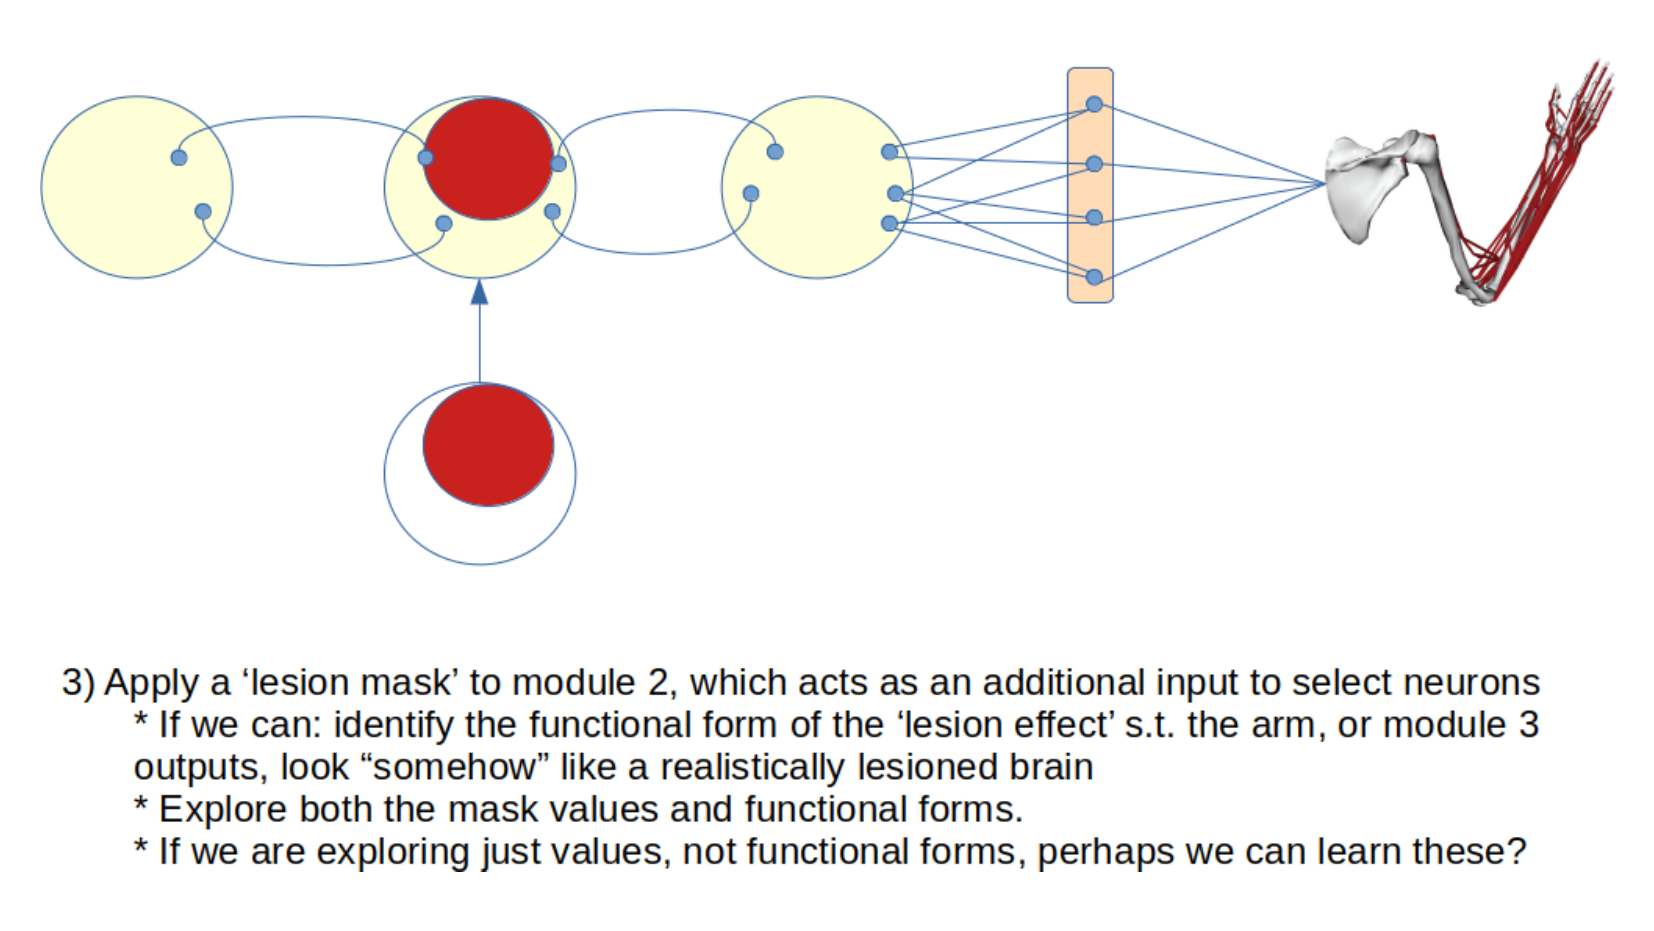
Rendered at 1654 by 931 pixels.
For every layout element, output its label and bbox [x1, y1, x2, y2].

picture [40, 58, 1616, 872]
